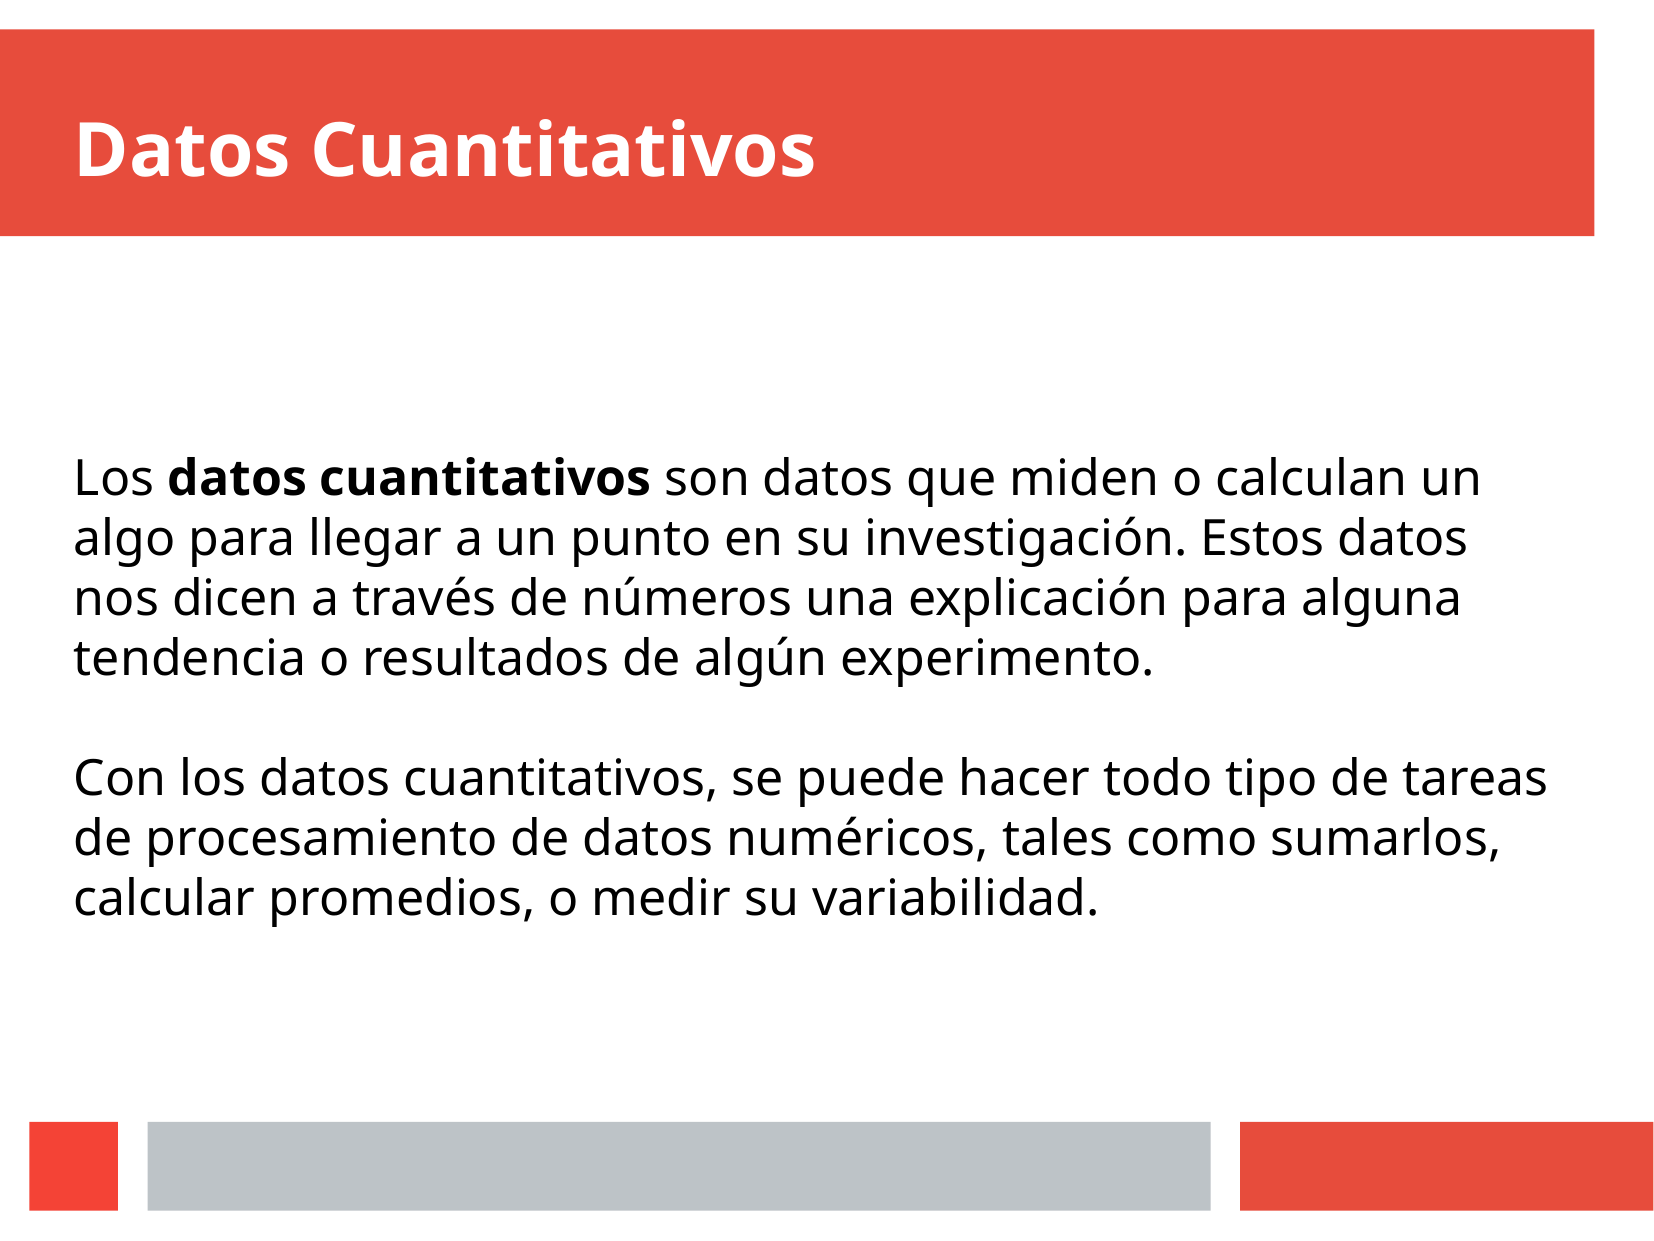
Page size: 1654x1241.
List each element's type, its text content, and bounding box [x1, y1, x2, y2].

title Datos Cuantitativos [59, 59, 1595, 207]
list Los datos cuantitativos son datos que miden o calculan un algo para llegar a un punto en su investigación. Estos datos nos dicen a través de números una explicación para alguna tendencia o resultados de algún experimento. Con los datos cuantitativos, se puede hacer todo tipo de tareas de procesamiento de datos numéricos, tales como sumarlos, calcular promedios, o medir su variabilidad. [59, 370, 1565, 925]
